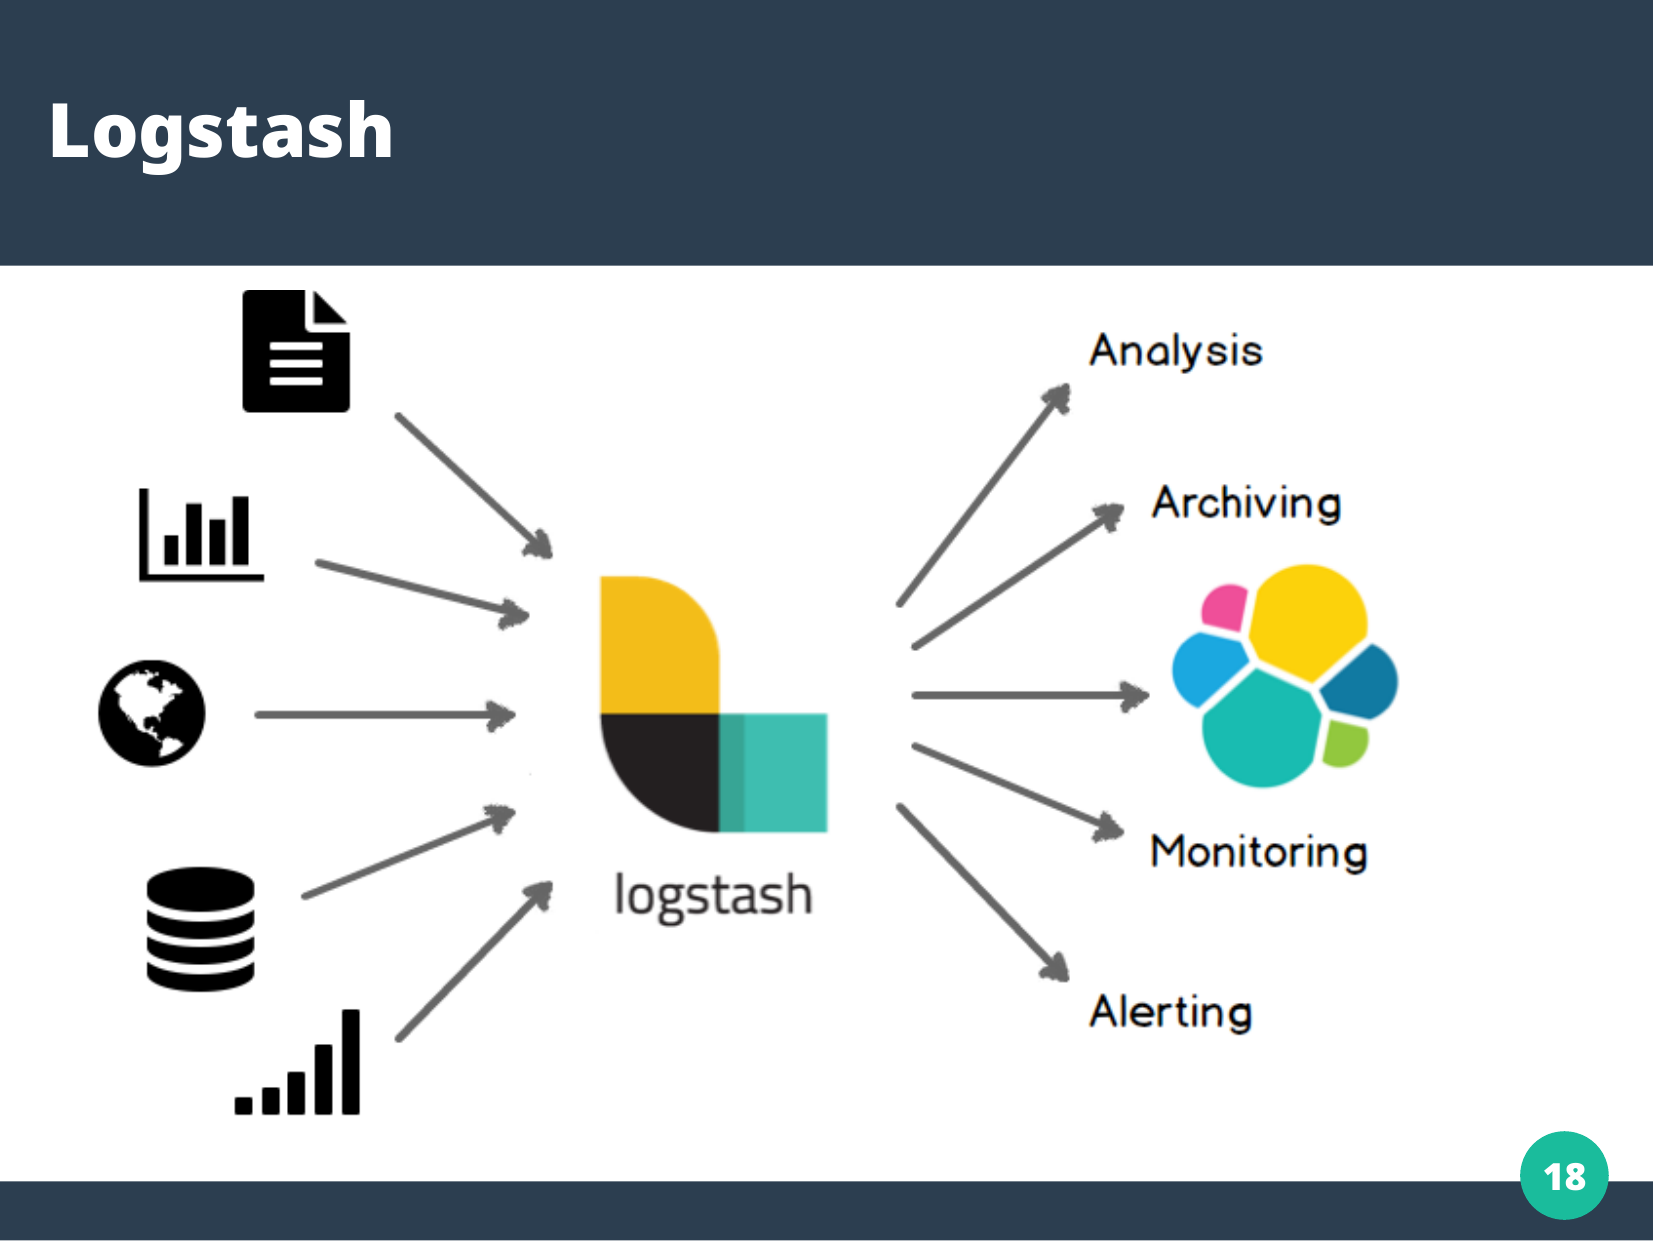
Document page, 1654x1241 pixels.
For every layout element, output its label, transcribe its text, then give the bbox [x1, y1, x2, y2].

picture [91, 290, 1616, 1126]
title Logstash [47, 49, 1583, 207]
